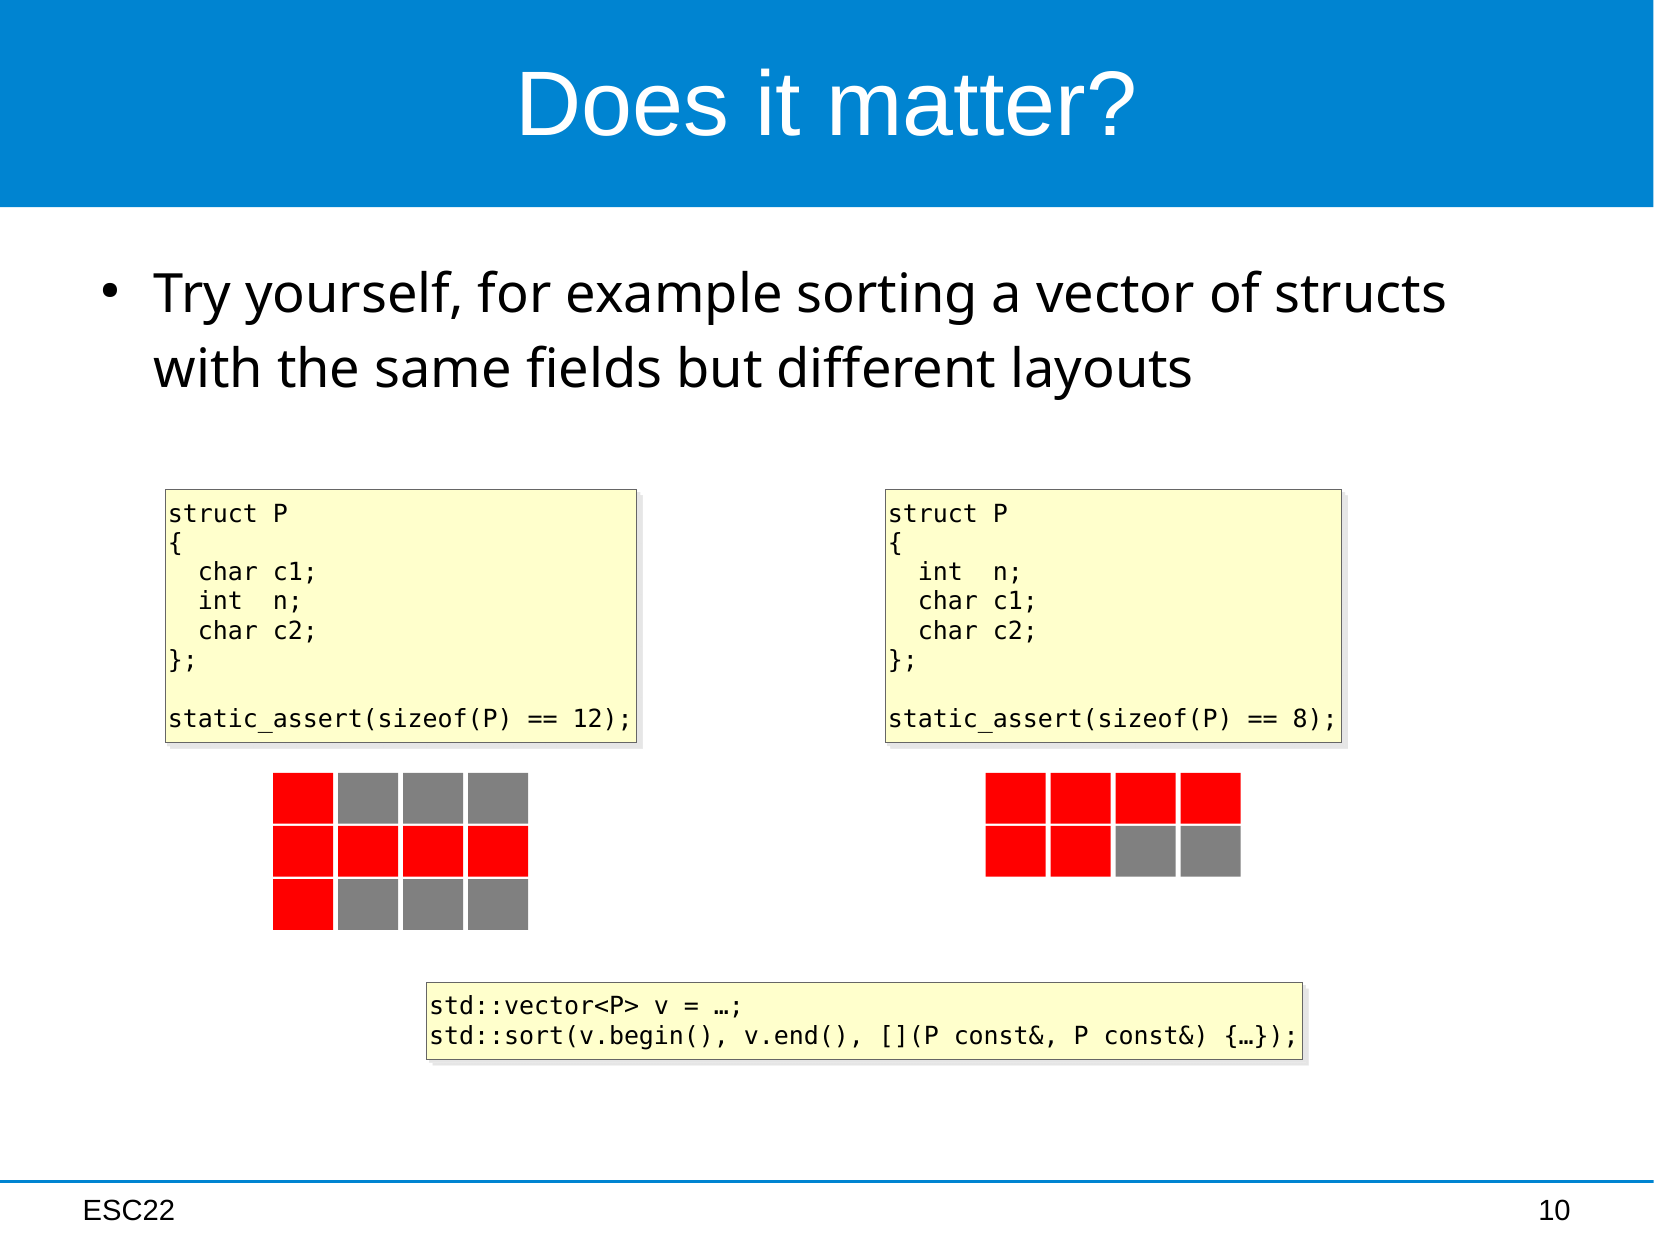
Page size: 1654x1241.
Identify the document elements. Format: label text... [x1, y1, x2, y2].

text_box [338, 879, 399, 930]
text_box struct P { char c1; int n; char c2; }; static_assert(sizeof(P) == 12); [165, 489, 637, 743]
text_box [338, 825, 399, 877]
text_box [273, 772, 334, 824]
title Does it matter? [0, 0, 1654, 208]
text_box [1115, 772, 1176, 824]
text_box [1050, 825, 1111, 877]
text_box [468, 772, 529, 824]
text_box [1115, 825, 1176, 877]
text_box [468, 825, 529, 877]
text_box [403, 772, 464, 824]
text_box [273, 879, 334, 930]
text_box [985, 825, 1046, 877]
text_box [403, 825, 464, 877]
text_box std::vector<P> v = …; std::sort(v.begin(), v.end(), [](P const&, P const&) {…}); [426, 982, 1303, 1060]
text_box [985, 772, 1046, 824]
text_box [403, 879, 464, 930]
text_box [1180, 772, 1241, 824]
text_box [1050, 772, 1111, 824]
text_box [273, 825, 334, 877]
text_box [338, 772, 399, 824]
text_box [1180, 825, 1241, 877]
list Try yourself, for example sorting a vector of structs with the same fields but different layouts [82, 255, 1571, 685]
text_box struct P { int n; char c1; char c2; }; static_assert(sizeof(P) == 8); [885, 489, 1342, 743]
text_box [468, 879, 529, 930]
